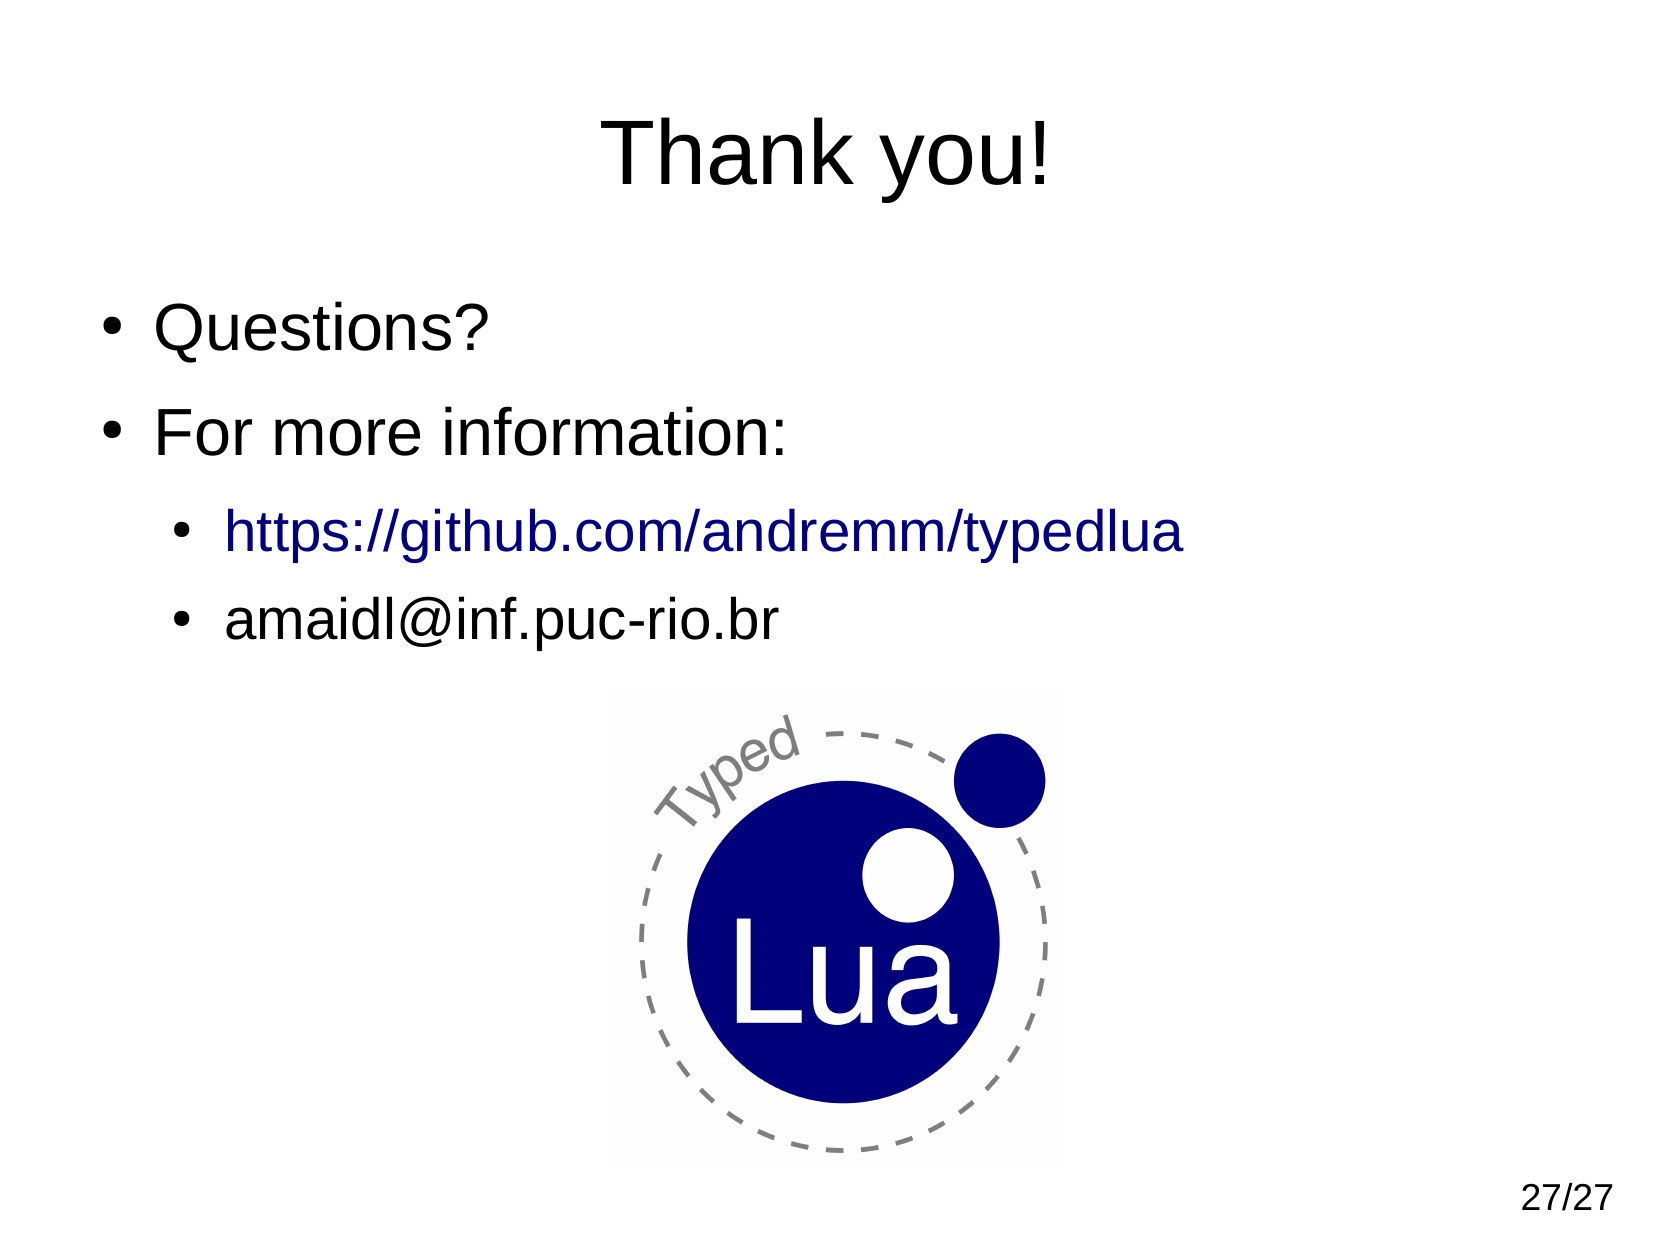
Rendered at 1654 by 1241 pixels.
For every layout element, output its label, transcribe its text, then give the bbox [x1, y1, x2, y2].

title Thank you! [82, 49, 1571, 257]
text_box 27/27 [1495, 1168, 1630, 1239]
picture [603, 689, 1069, 1171]
list Questions? For more information: https://github.com/andremm/typedlua amaidl@inf.puc-rio.br [82, 290, 1571, 1109]
